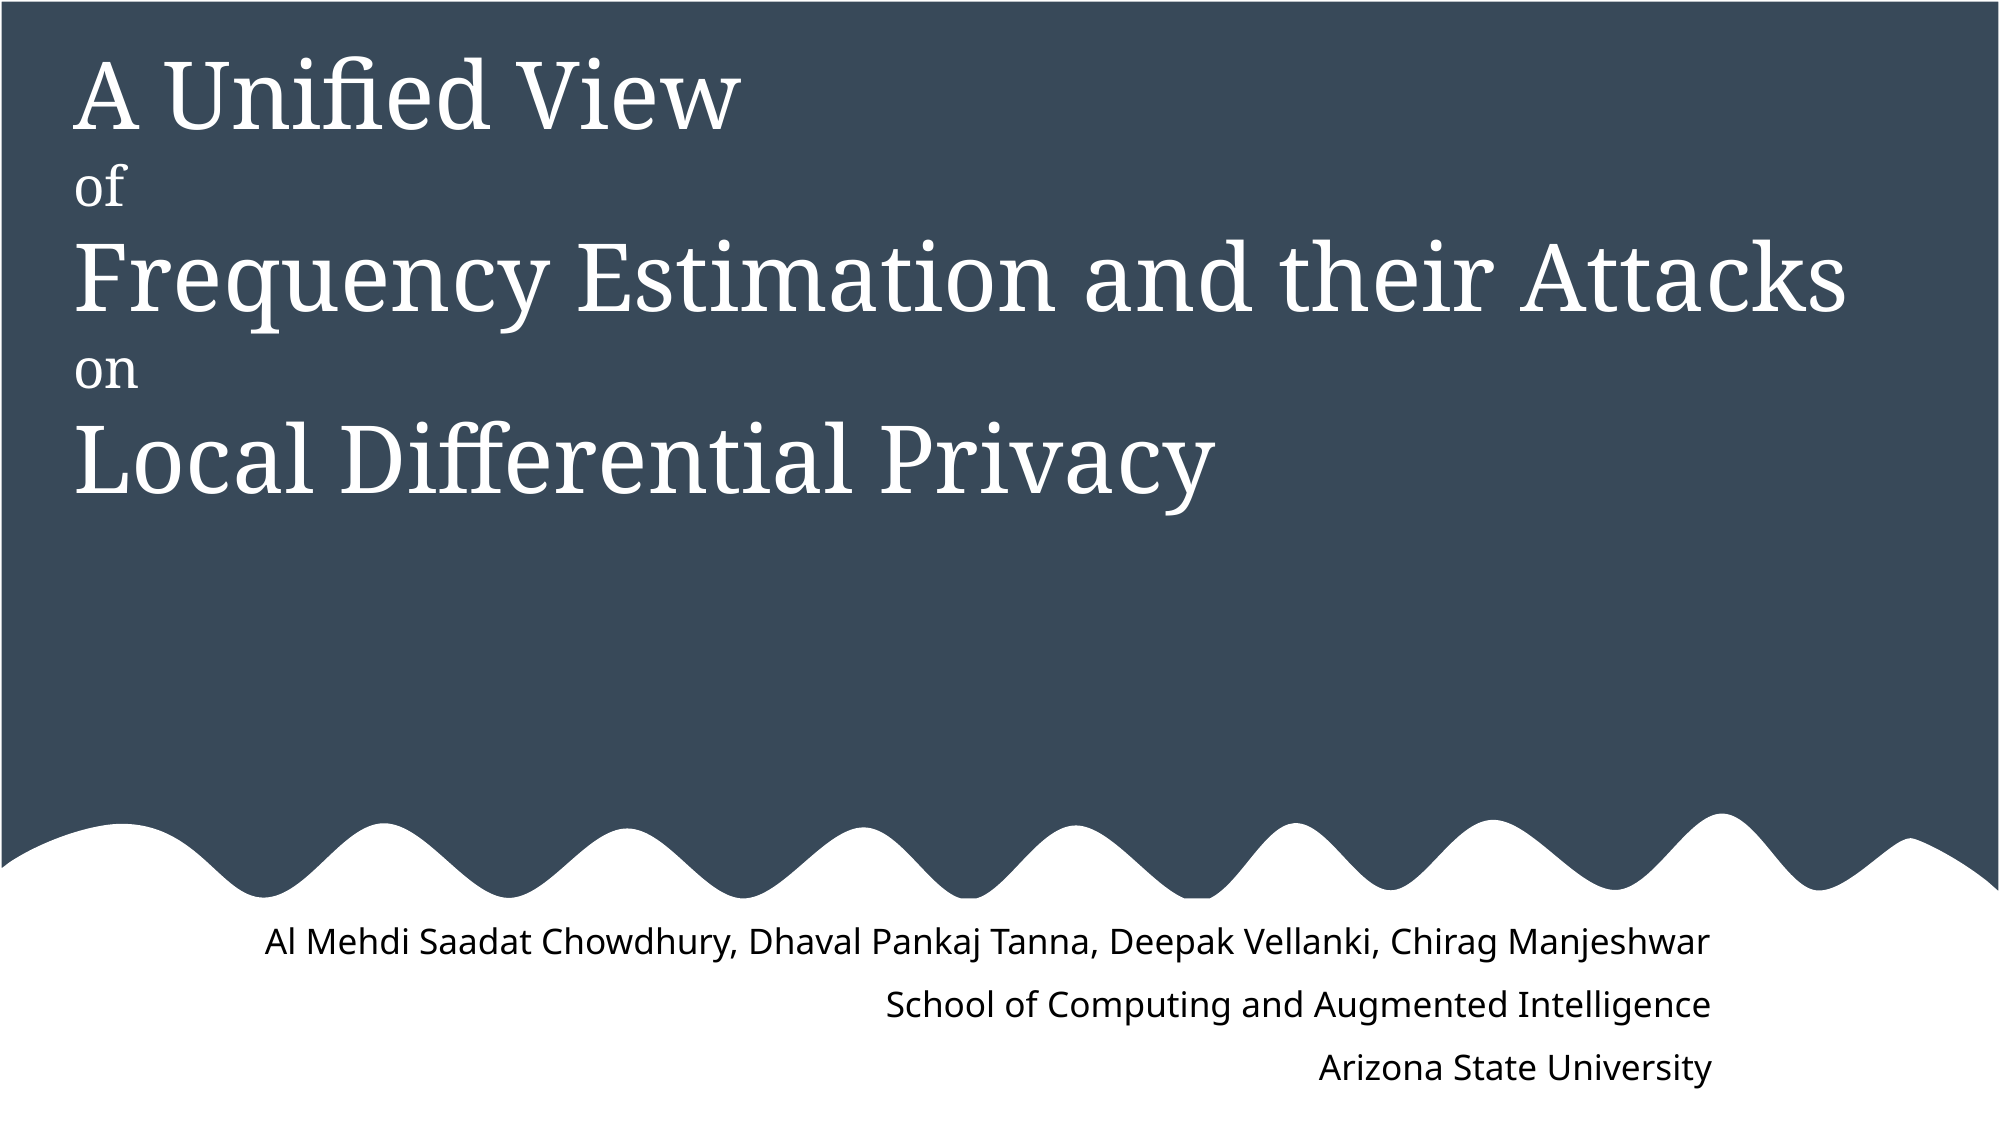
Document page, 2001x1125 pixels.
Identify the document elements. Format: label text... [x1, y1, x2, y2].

title A Unified View of Frequency Estimation and their Attacks on Local Differential Privacy [58, 21, 1942, 525]
subtitle Al Mehdi Saadat Chowdhury, Dhaval Pankaj Tanna, Deepak Vellanki, Chirag Manjeshwar School of Computing and Augmented Intelligence Arizona State University [249, 912, 1750, 1107]
text_box [0, 0, 2000, 901]
